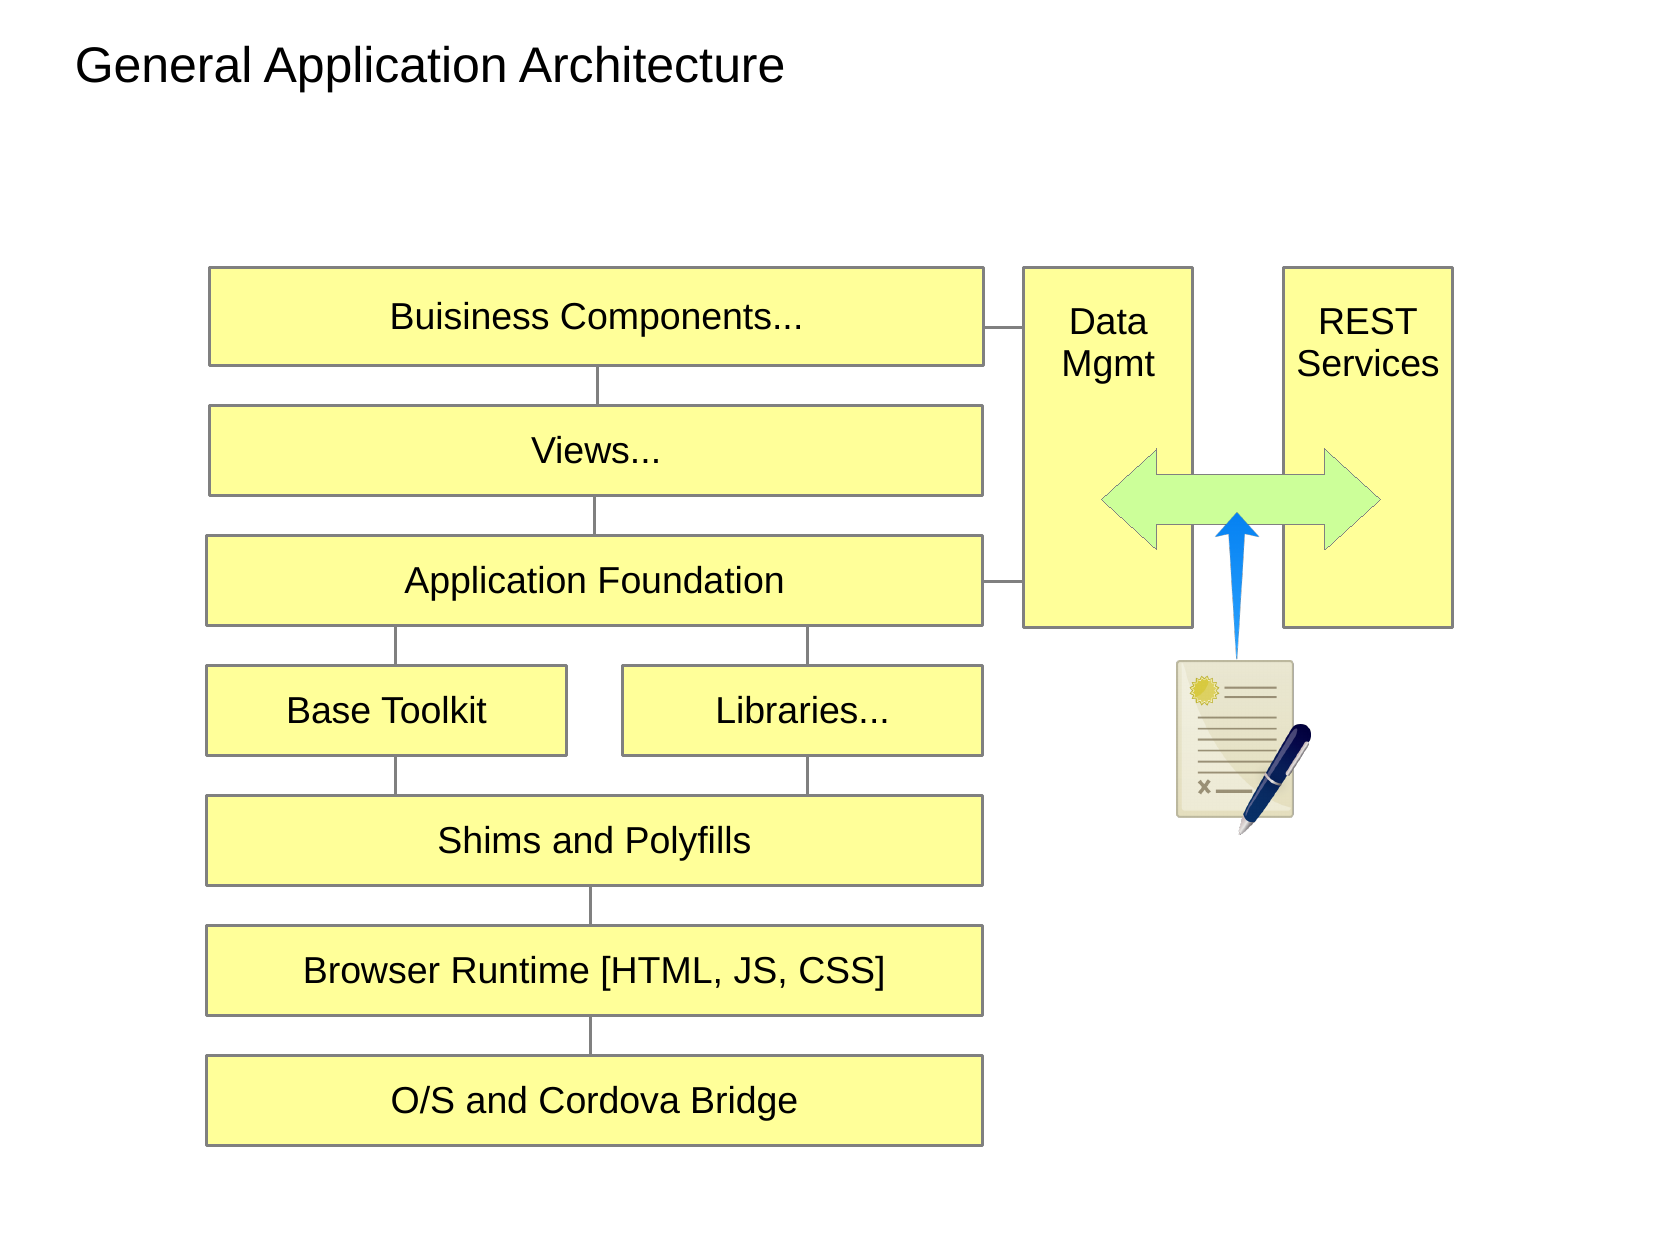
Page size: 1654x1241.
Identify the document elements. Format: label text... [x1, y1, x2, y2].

text_box O/S and Cordova Bridge [206, 1055, 983, 1146]
text_box Browser Runtime [HTML, JS, CSS] [206, 925, 983, 1016]
text_box Application Foundation [206, 535, 983, 626]
text_box Data Mgmt [1023, 267, 1193, 628]
text_box Libraries... [622, 665, 983, 756]
text_box Base Toolkit [206, 665, 567, 756]
text_box Views... [209, 405, 983, 496]
text_box Shims and Polyfills [206, 795, 983, 886]
text_box General Application Architecture [60, 30, 1111, 101]
text_box Buisiness Components... [209, 267, 984, 366]
text_box REST Services [1283, 267, 1453, 628]
picture [1176, 510, 1311, 835]
text_box [1101, 448, 1381, 550]
